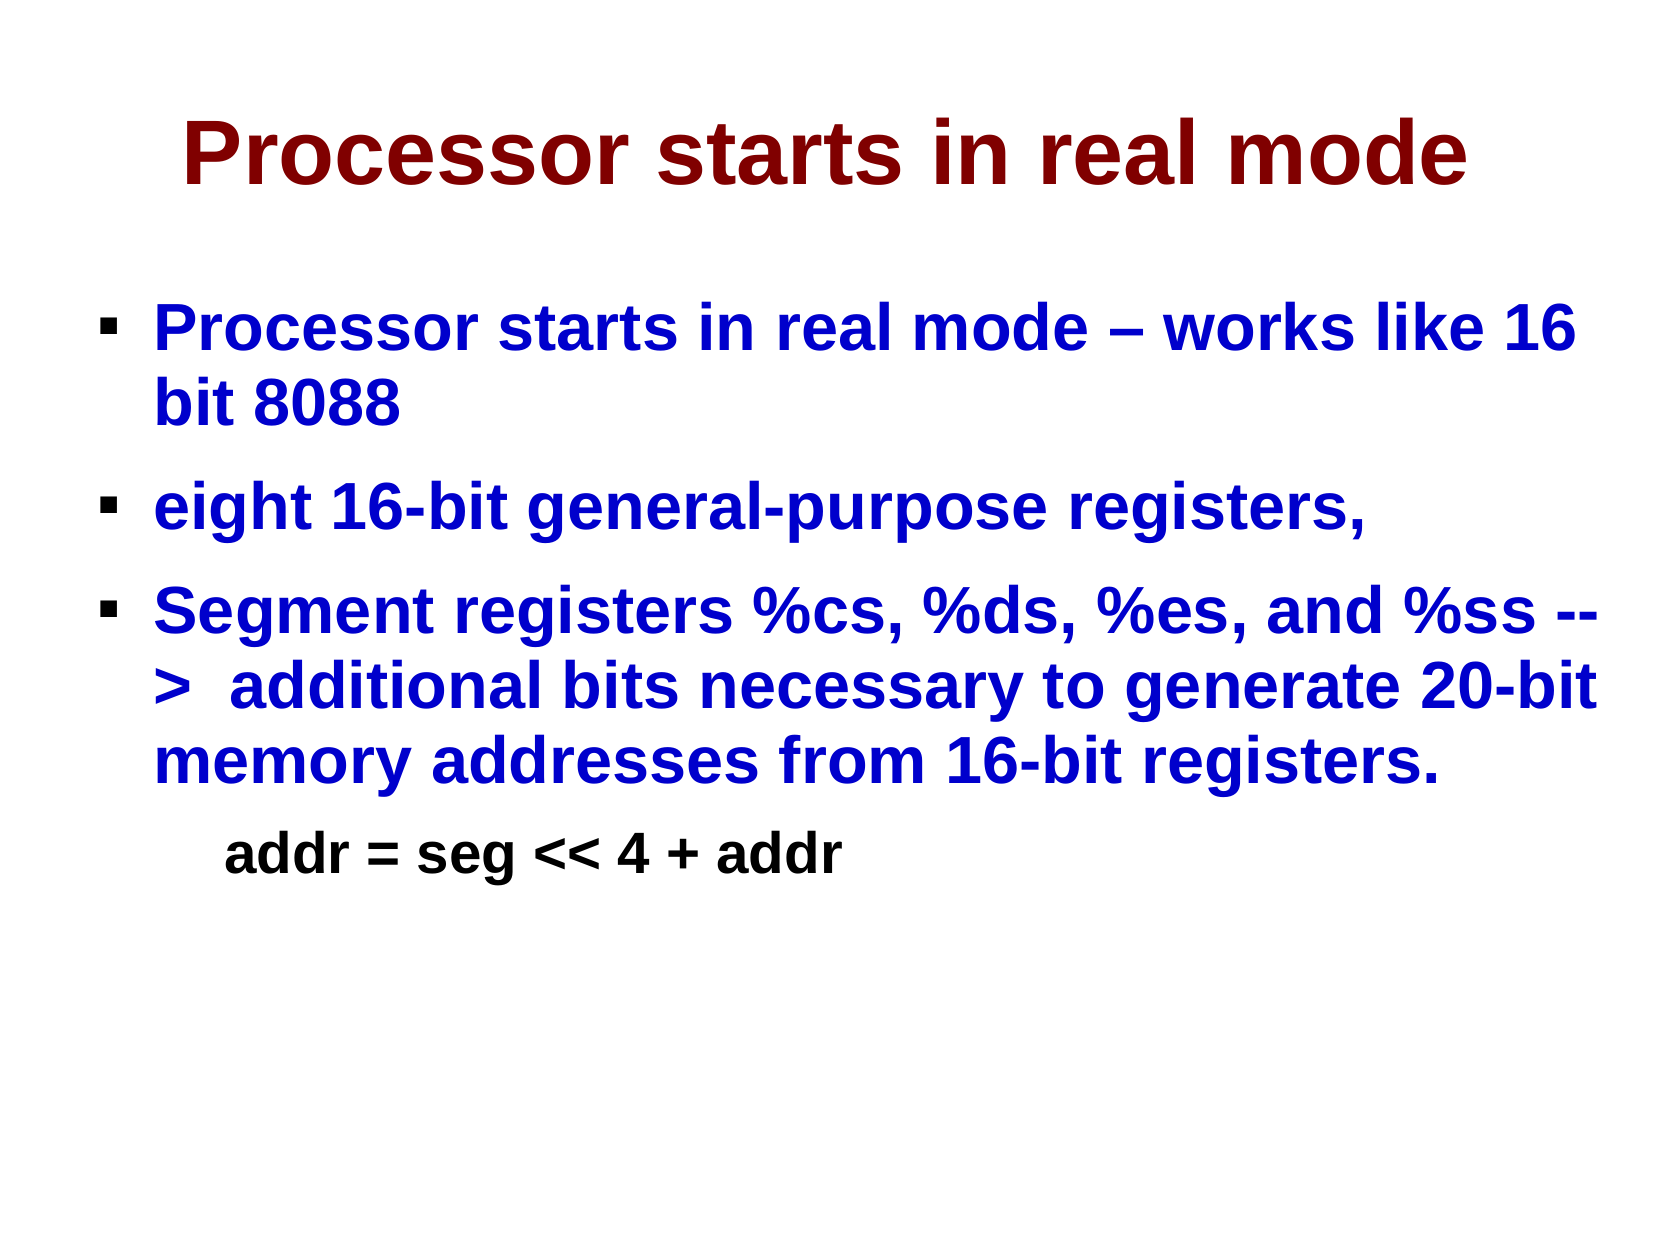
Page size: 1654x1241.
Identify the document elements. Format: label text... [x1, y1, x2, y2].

title Processor starts in real mode [82, 49, 1571, 257]
list Processor starts in real mode – works like 16 bit 8088 eight 16-bit general-purpose registers, Segment registers %cs, %ds, %es, and %ss --> additional bits necessary to generate 20-bit memory addresses from 16-bit registers. addr = seg << 4 + addr [82, 290, 1630, 1182]
